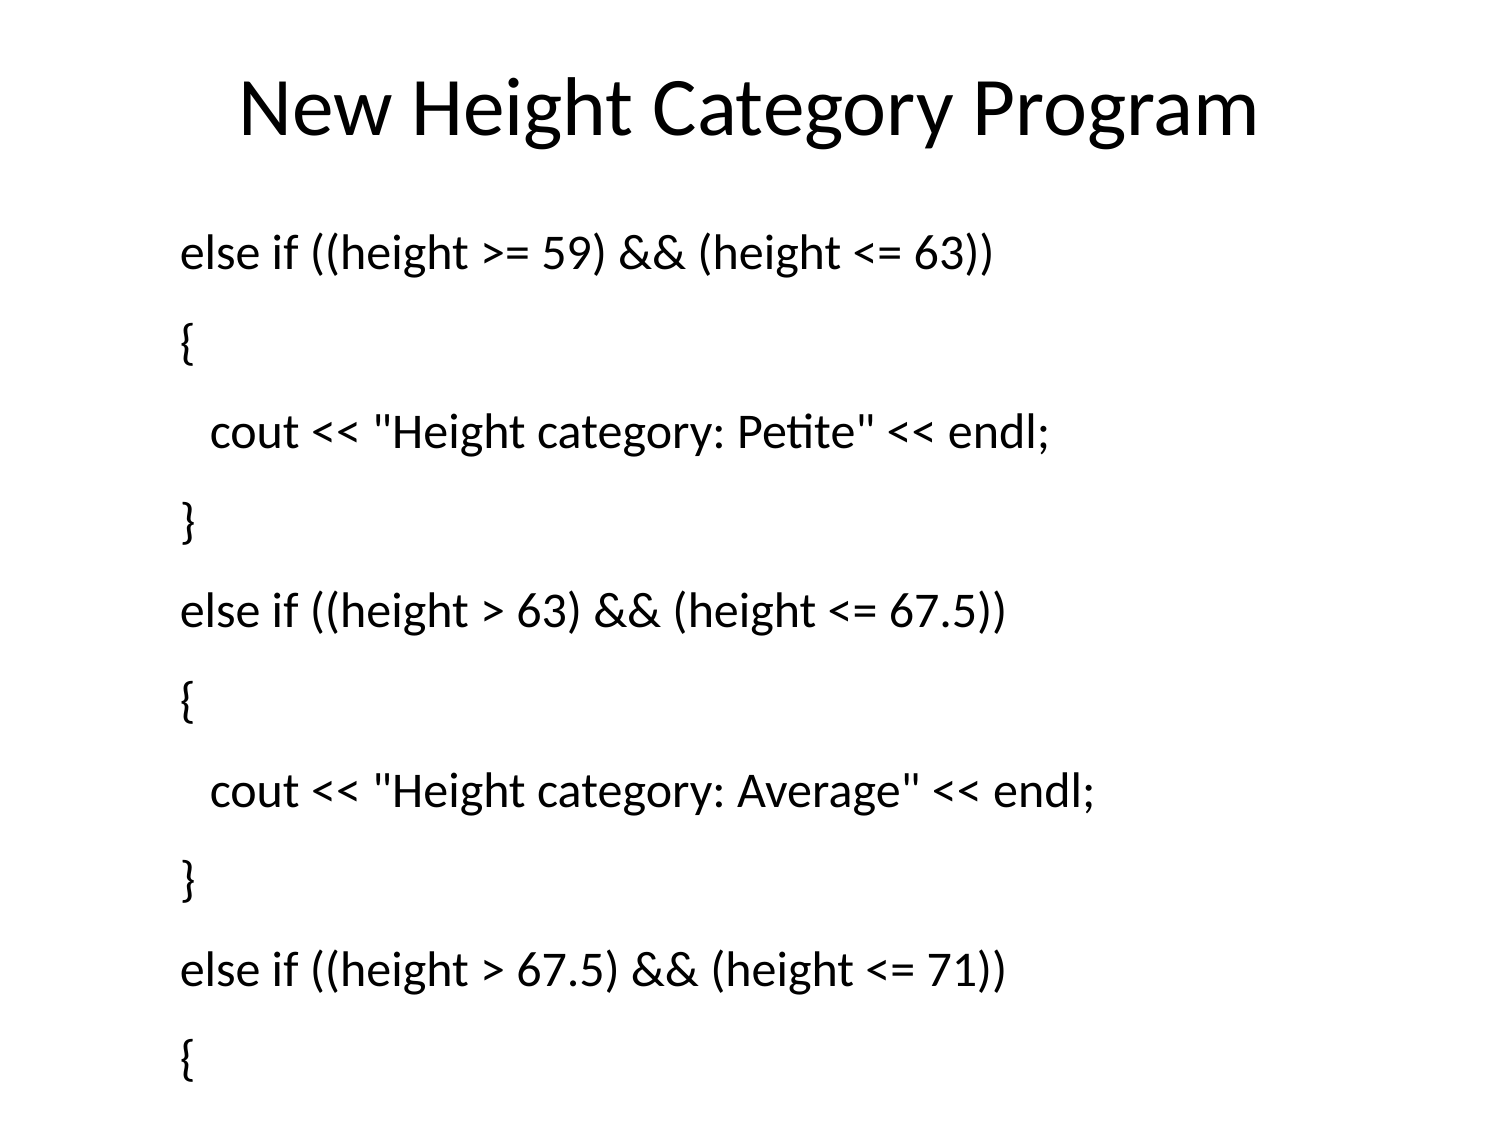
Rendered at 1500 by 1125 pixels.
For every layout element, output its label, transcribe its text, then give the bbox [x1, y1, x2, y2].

list else if ((height >= 59) && (height <= 63)) { cout << "Height category: Petite" << endl; } else if ((height > 63) && (height <= 67.5)) { cout << "Height category: Average" << endl; } else if ((height > 67.5) && (height <= 71)) { cout << "Height category: Tall " << endl; } [75, 212, 1450, 1013]
title New Height Category Program [75, 45, 1425, 212]
